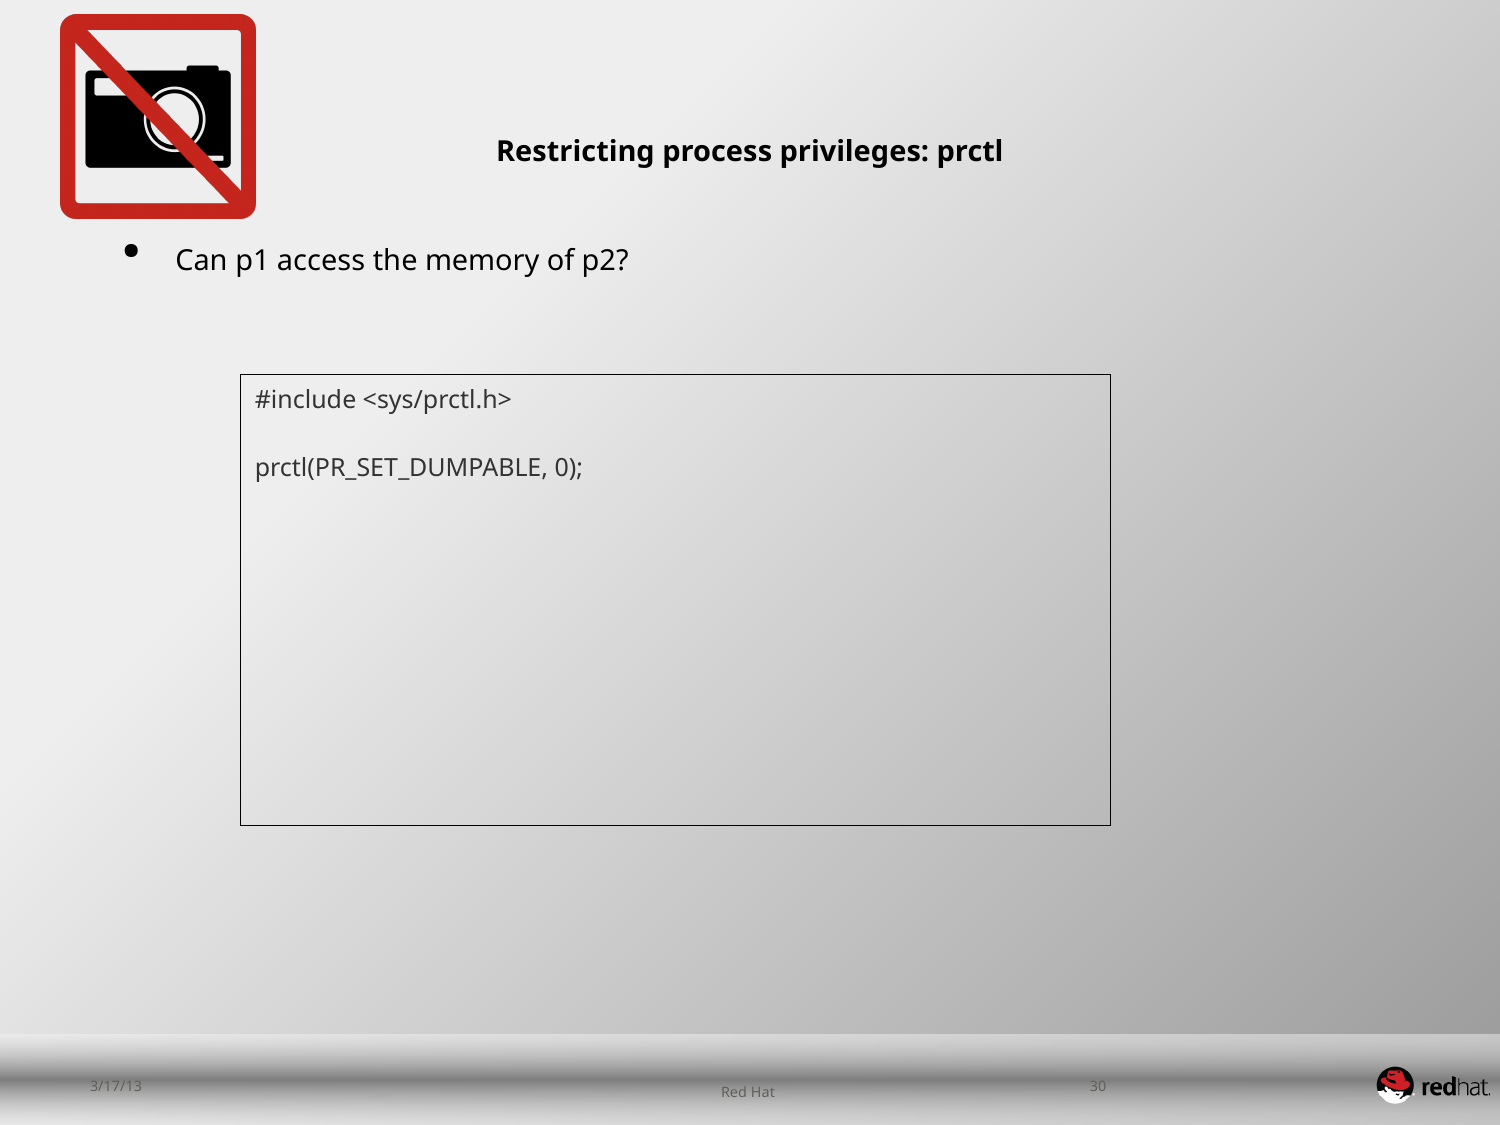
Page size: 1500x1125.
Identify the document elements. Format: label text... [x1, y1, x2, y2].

list Can p1 access the memory of p2? [74, 209, 1425, 1012]
picture [60, 14, 256, 219]
text_box #include <sys/prctl.h> prctl(PR_SET_DUMPABLE, 0); [240, 374, 1111, 826]
picture [1364, 1057, 1500, 1110]
title Restricting process privileges: prctl [256, 22, 1426, 188]
slide_number <number> [1074, 1051, 1337, 1112]
footer Red Hat [300, 1065, 1200, 1110]
slide_number 3/17/13 [75, 1051, 425, 1112]
